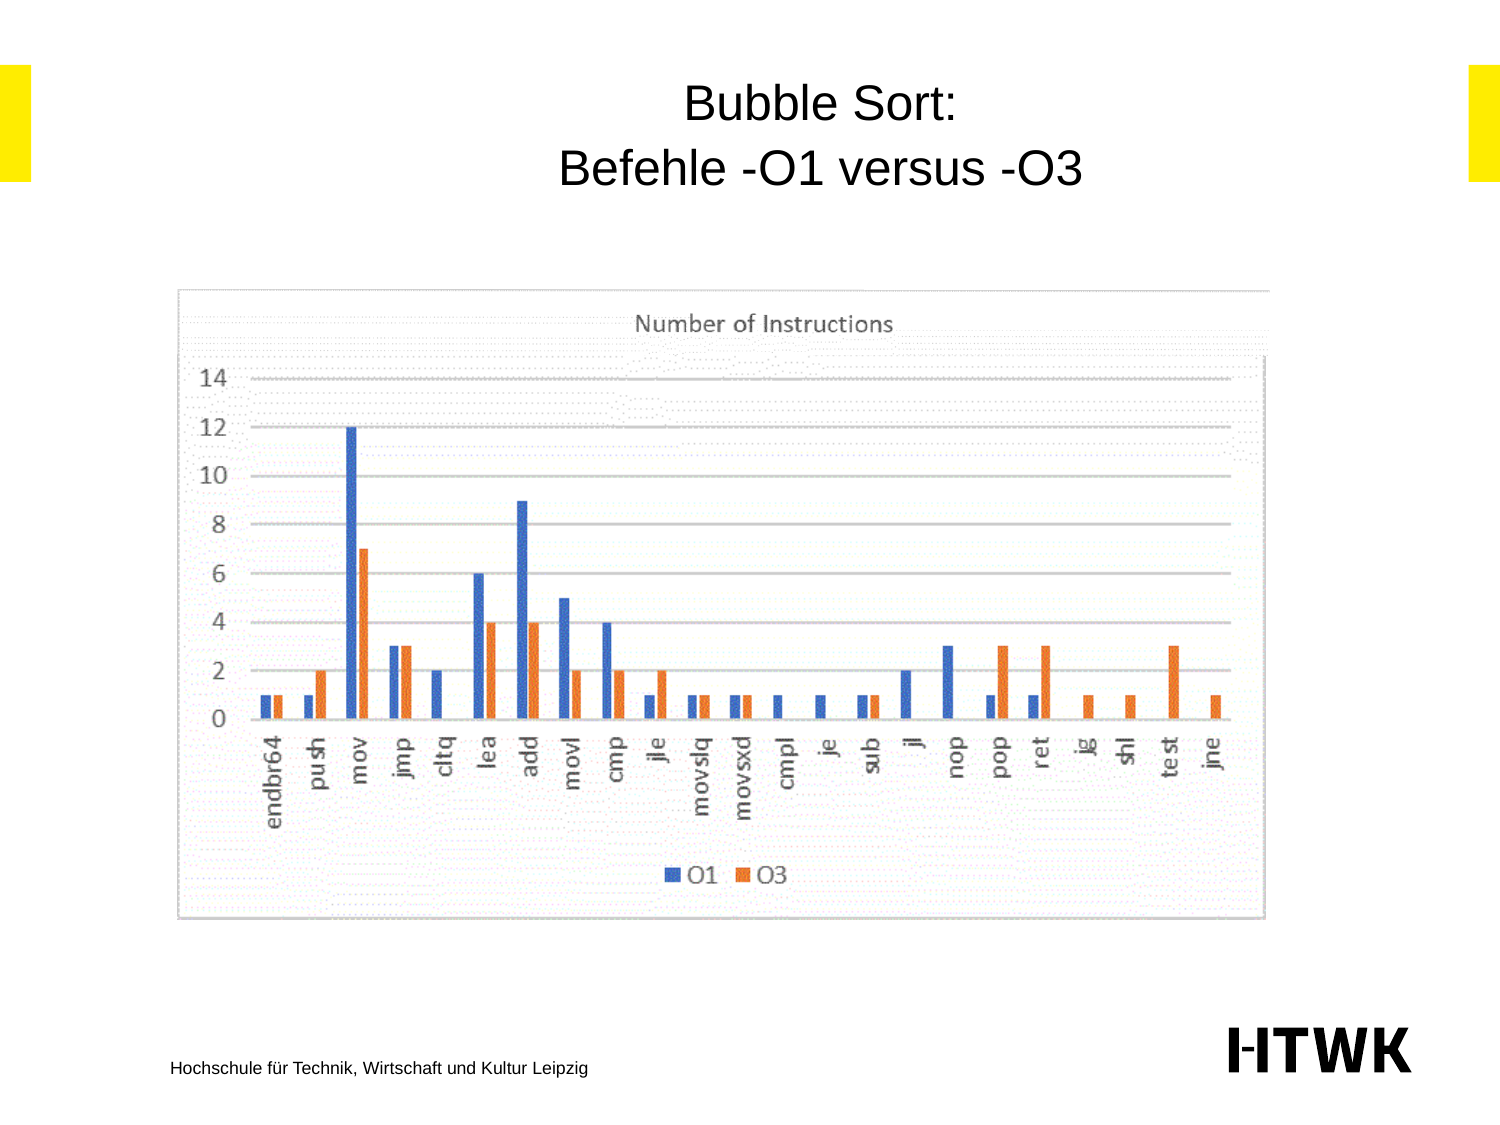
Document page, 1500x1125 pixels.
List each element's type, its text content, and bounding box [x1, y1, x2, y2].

picture [177, 288, 1270, 920]
title Bubble Sort: Befehle -O1 versus -O3 [88, 66, 1412, 183]
